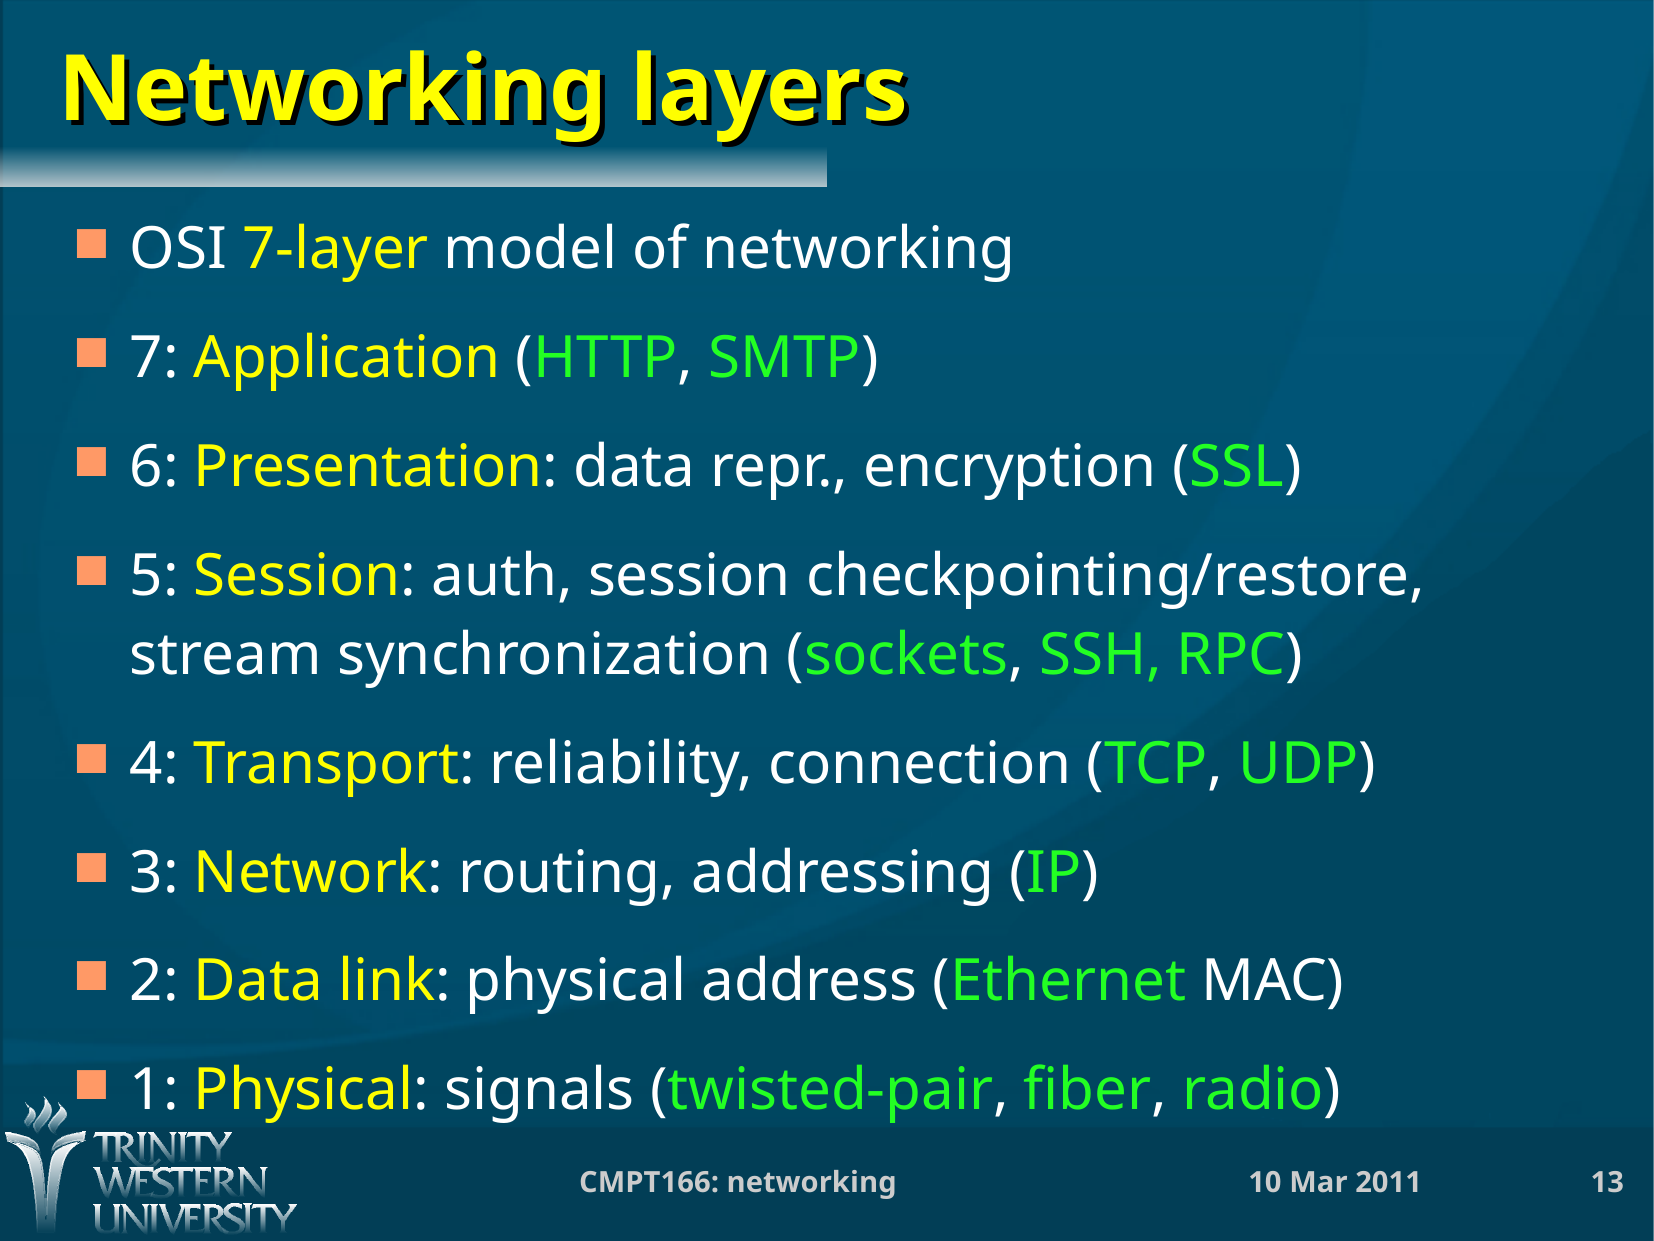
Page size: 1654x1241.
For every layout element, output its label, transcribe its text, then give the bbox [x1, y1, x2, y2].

list OSI 7-layer model of networking 7: Application (HTTP, SMTP) 6: Presentation: data repr., encryption (SSL) 5: Session: auth, session checkpointing/restore, stream synchronization (sockets, SSH, RPC) 4: Transport: reliability, connection (TCP, UDP) 3: Network: routing, addressing (IP) 2: Data link: physical address (Ethernet MAC) 1: Physical: signals (twisted-pair, fiber, radio) [59, 206, 1625, 1026]
title Networking layers [59, 19, 1595, 148]
title Running out of IP space: IPv6 [0, 154, 827, 158]
picture [38, 1227, 54, 1232]
